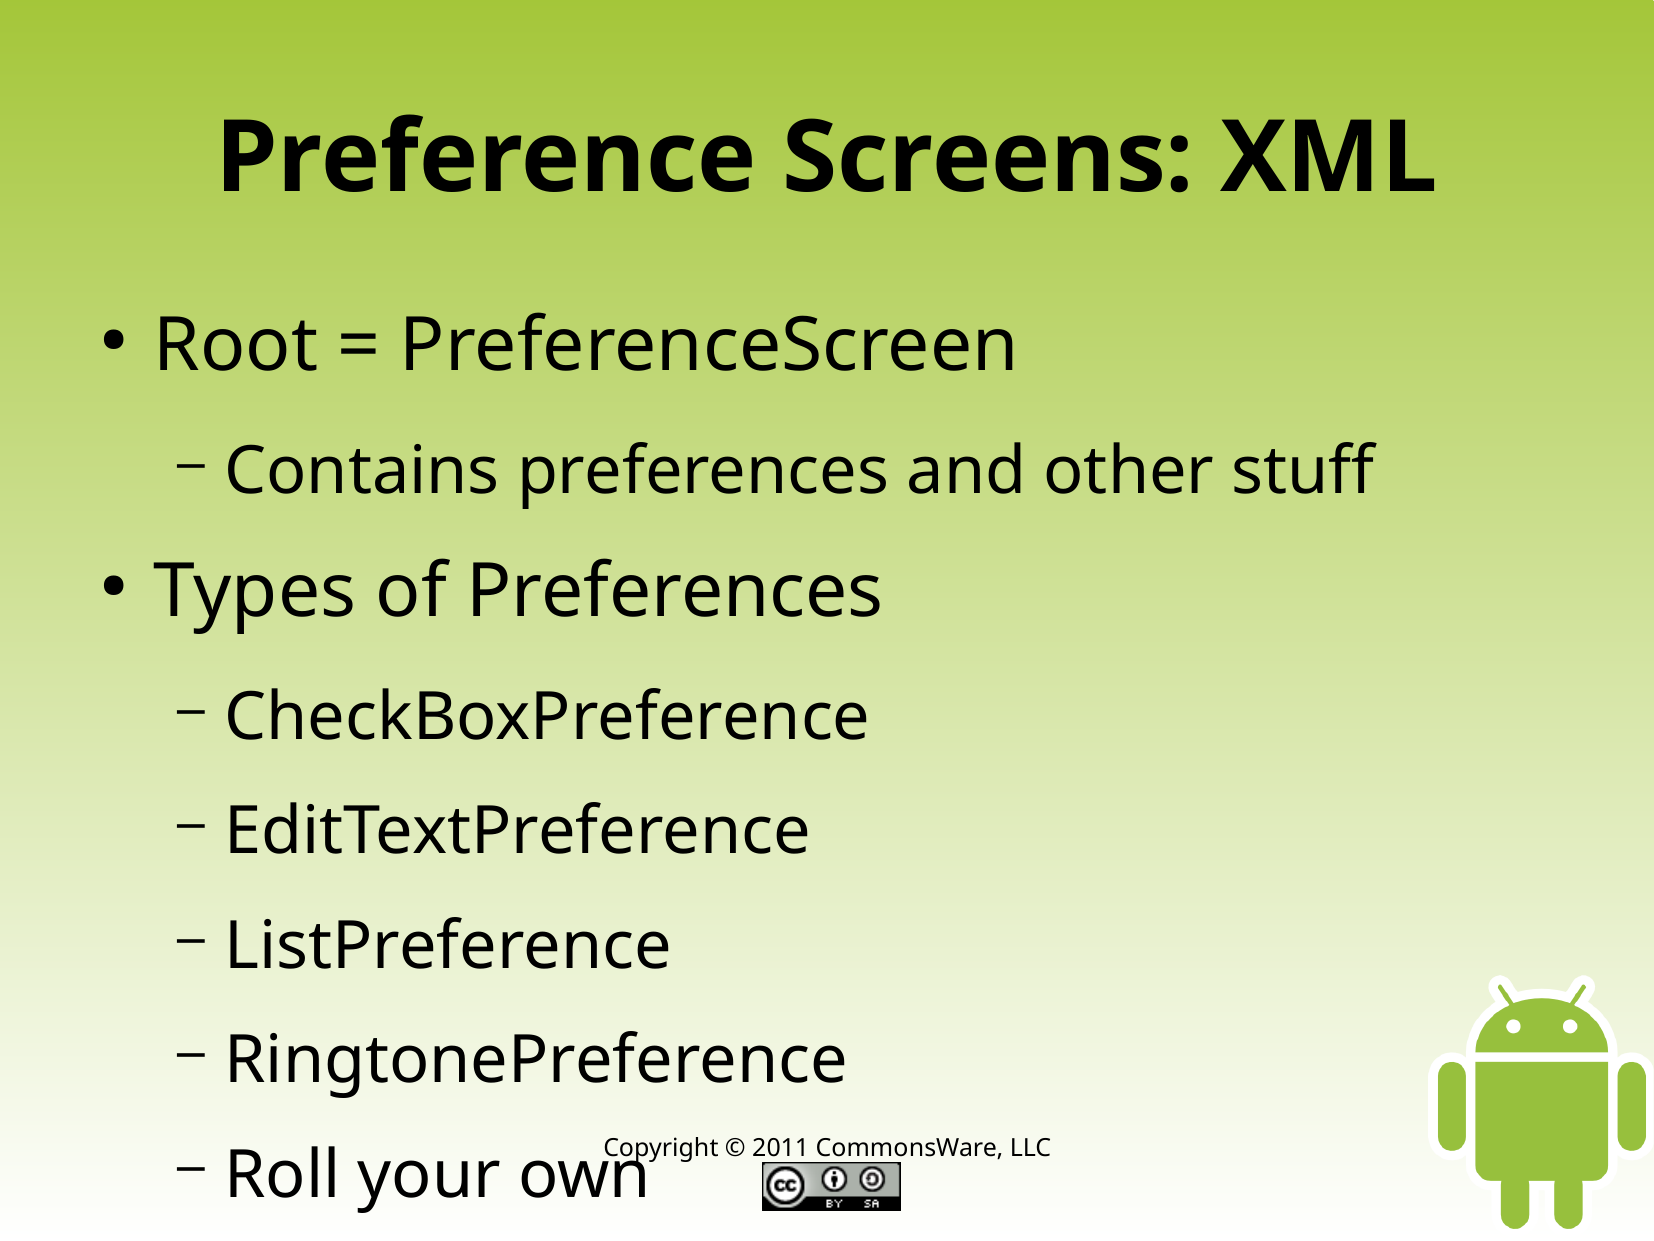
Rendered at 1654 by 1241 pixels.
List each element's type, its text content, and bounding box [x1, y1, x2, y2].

picture [1428, 975, 1654, 1238]
picture [762, 1162, 901, 1211]
list Root = PreferenceScreen Contains preferences and other stuff Types of Preferences CheckBoxPreference EditTextPreference ListPreference RingtonePreference Roll your own [82, 290, 1538, 1140]
title Preference Screens: XML [82, 49, 1571, 257]
